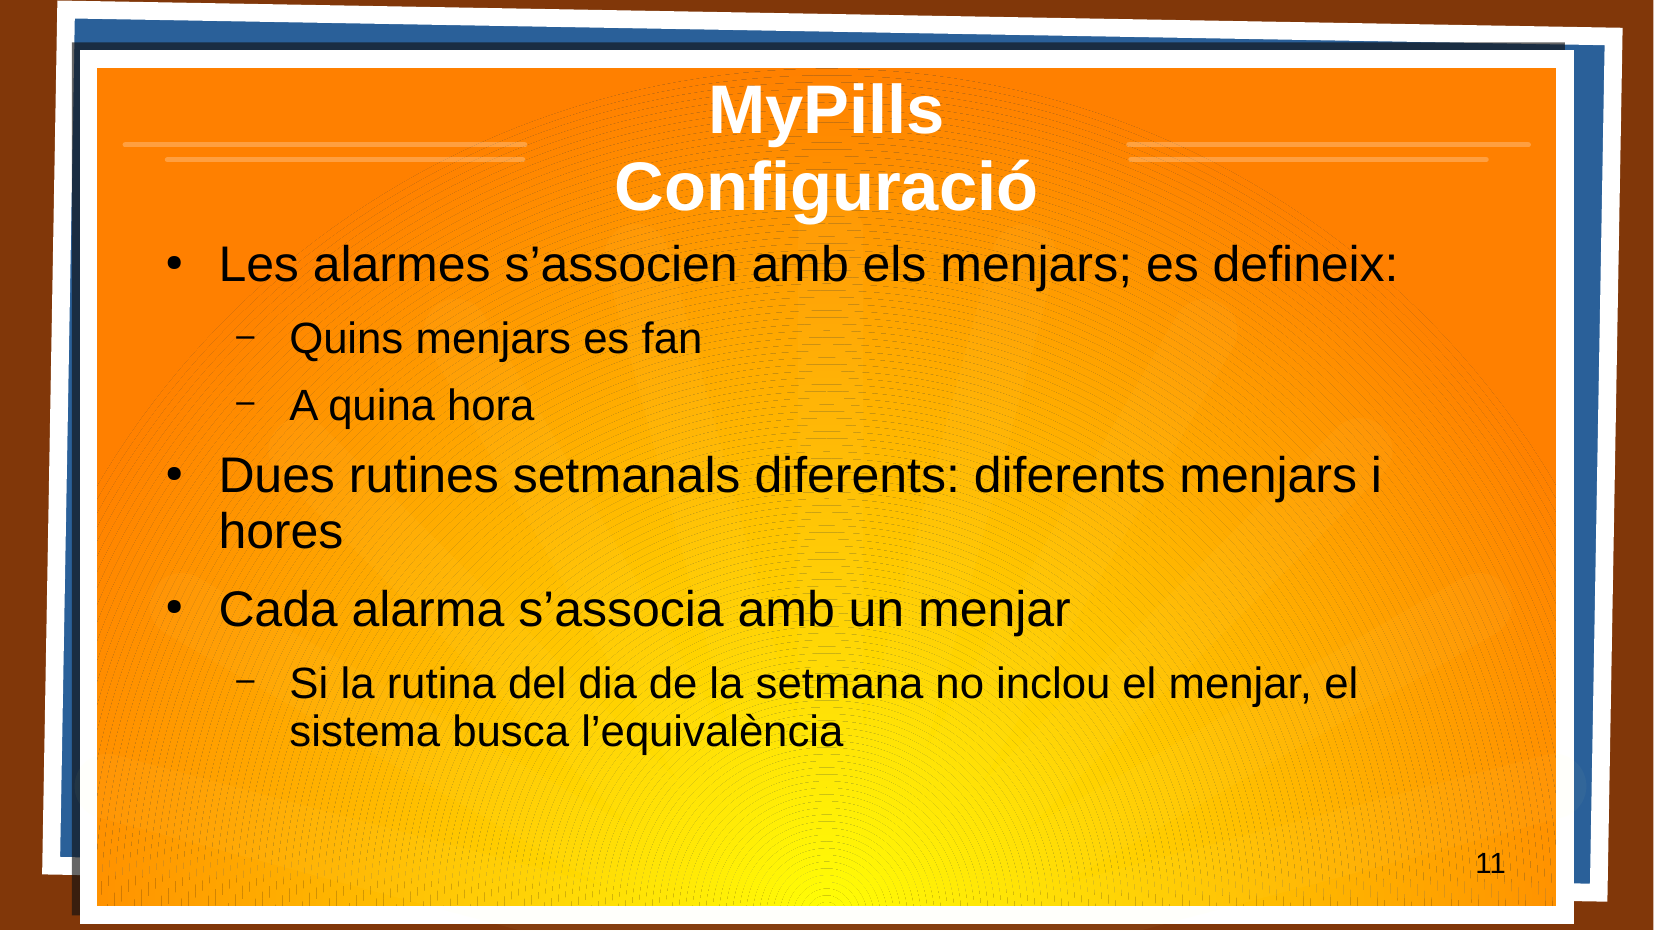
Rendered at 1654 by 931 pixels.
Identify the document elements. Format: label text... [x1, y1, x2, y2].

list Les alarmes s’associen amb els menjars; es defineix: Quins menjars es fan A quina hora Dues rutines setmanals diferents: diferents menjars i hores Cada alarma s’associa amb un menjar Si la rutina del dia de la setmana no inclou el menjar, el sistema busca l’equivalència [147, 236, 1506, 827]
title MyPills Configuració [531, 70, 1123, 225]
